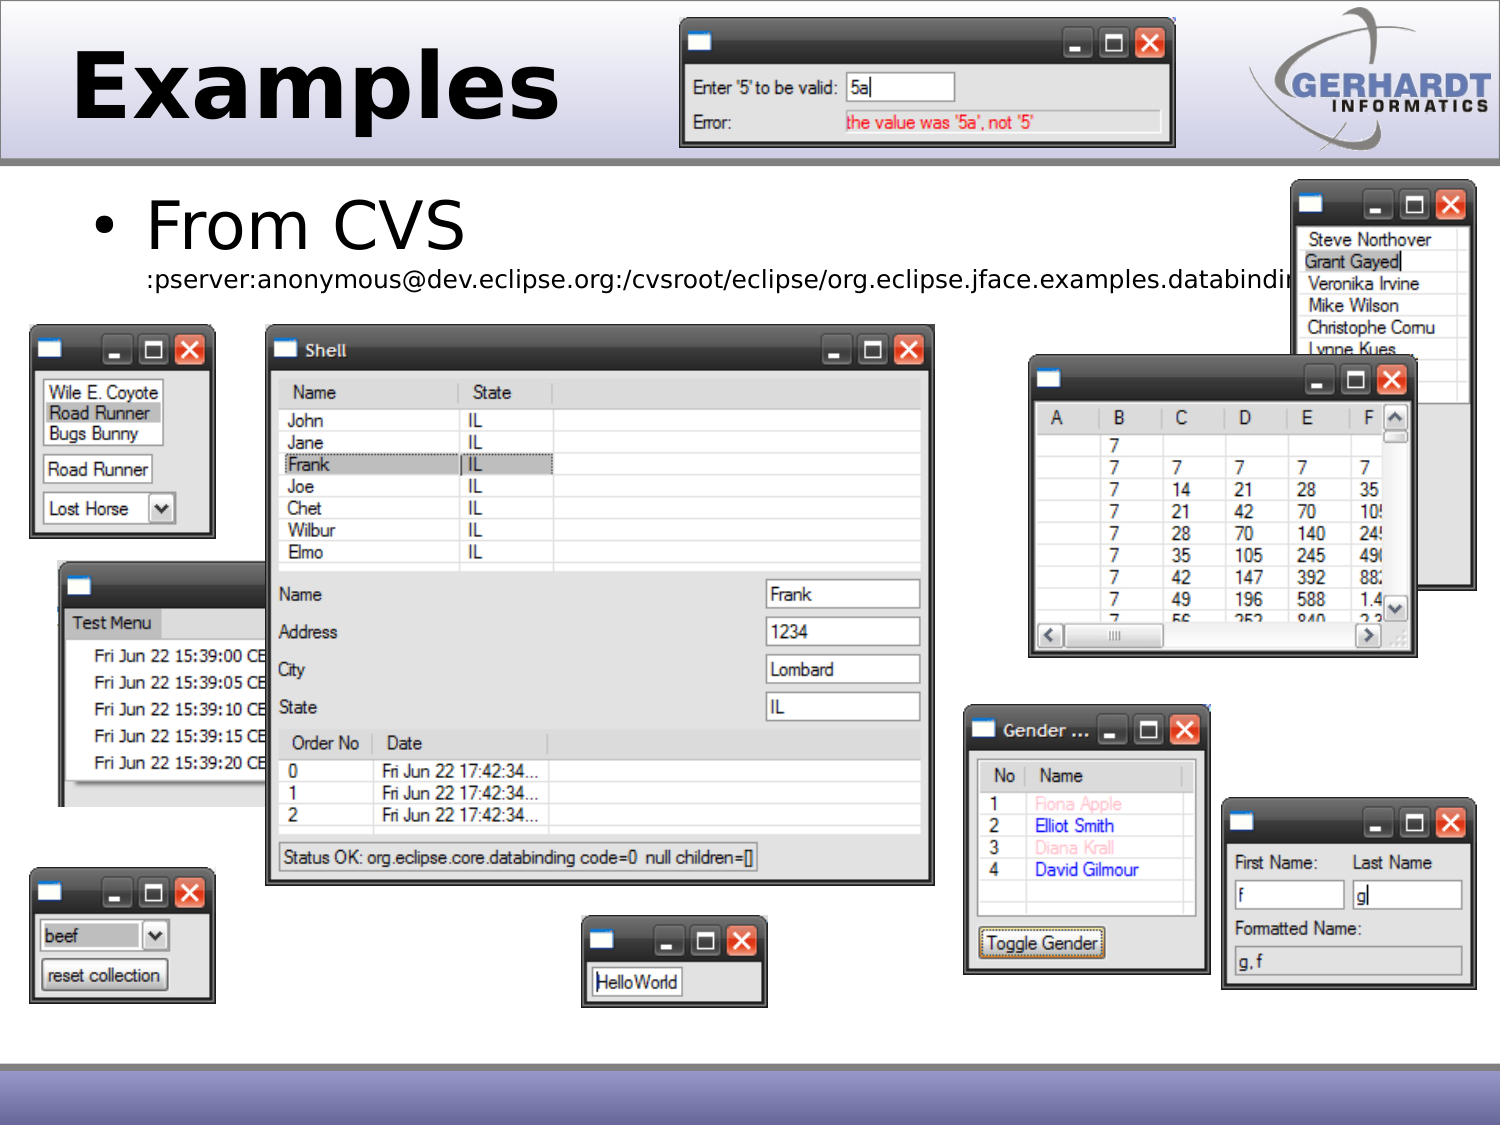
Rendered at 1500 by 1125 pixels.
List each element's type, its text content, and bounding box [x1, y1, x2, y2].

picture [29, 867, 216, 1004]
picture [1420, 7, 1491, 151]
picture [679, 17, 1176, 148]
picture [29, 324, 216, 539]
picture [57, 324, 935, 886]
picture [1221, 797, 1477, 990]
picture [1028, 179, 1477, 658]
picture [581, 915, 768, 1008]
picture [963, 704, 1211, 975]
list From CVS :pserver:anonymous@dev.eclipse.org:/cvsroot/eclipse/org.eclipse.jface.examples.databinding [75, 187, 1425, 1006]
title Examples [69, 0, 1420, 181]
